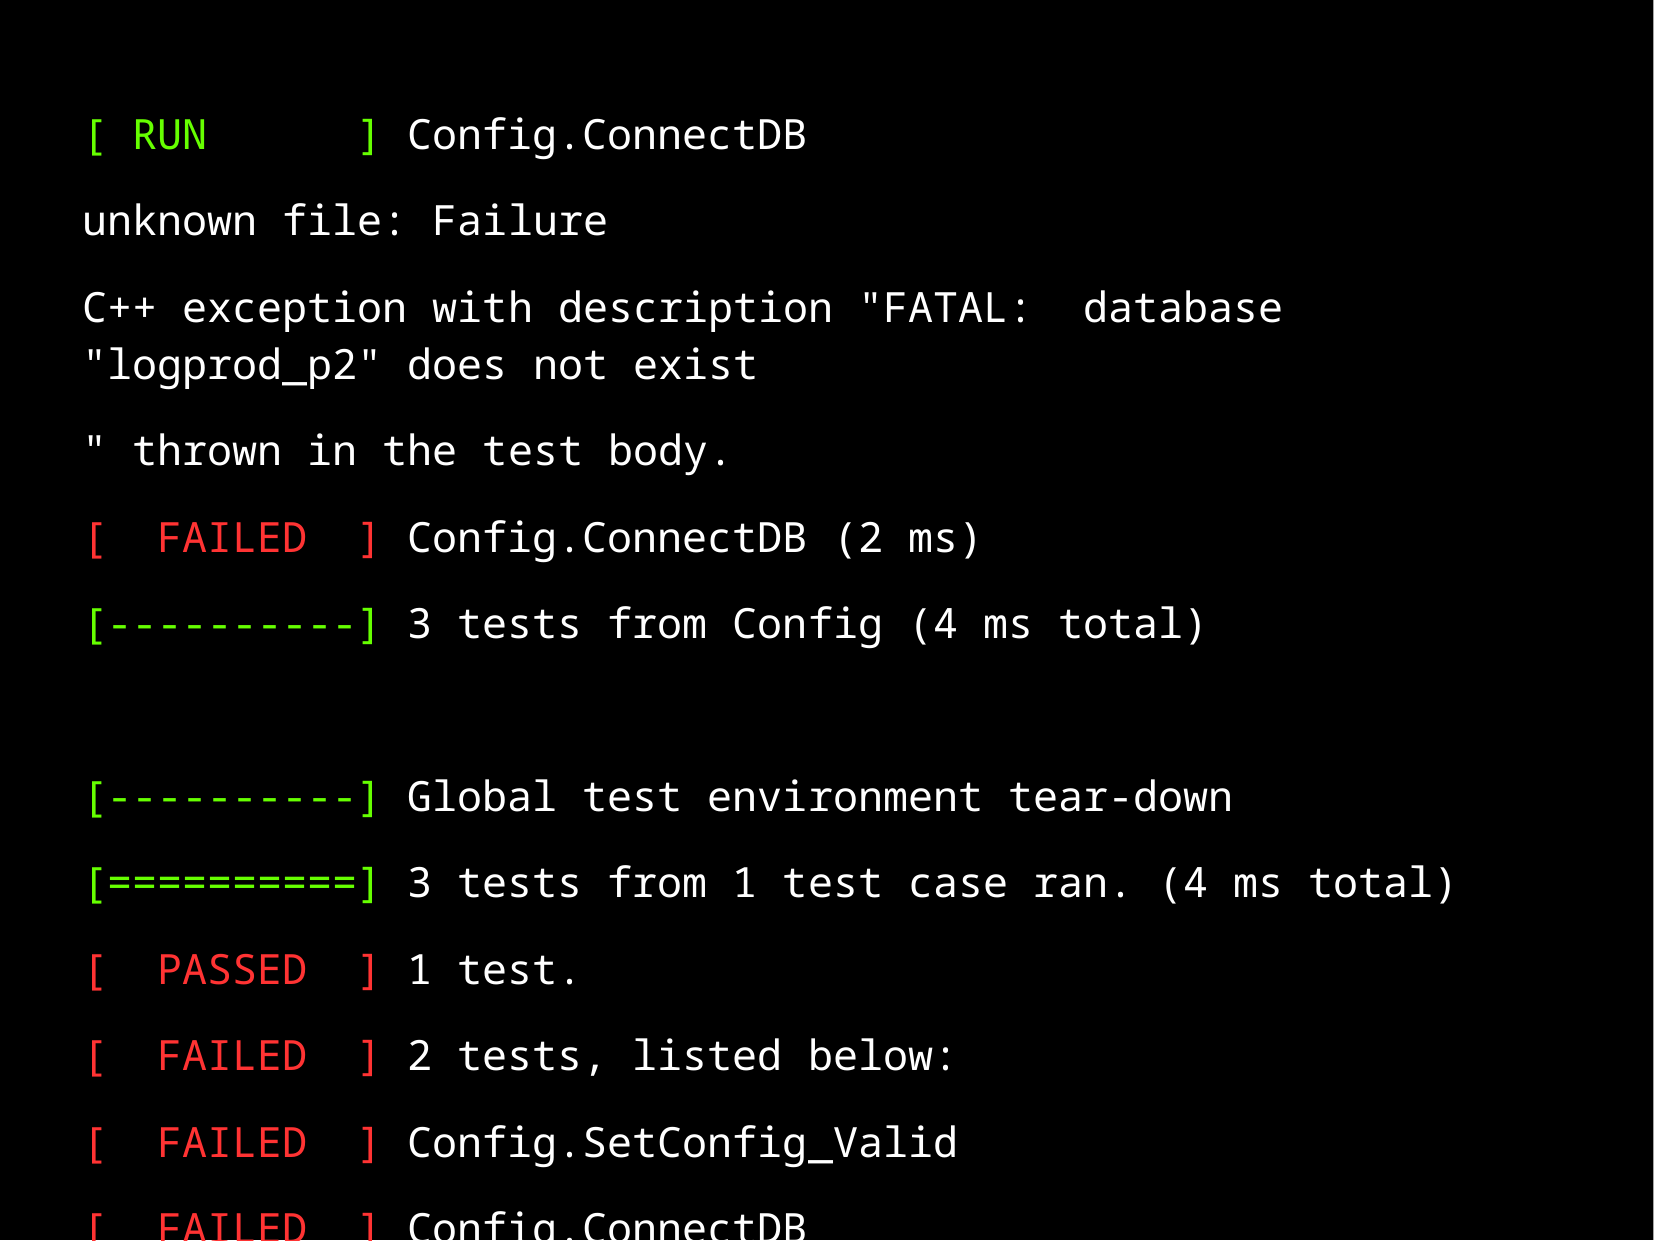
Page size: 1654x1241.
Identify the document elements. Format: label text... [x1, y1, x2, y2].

list [ RUN ] Config.ConnectDB unknown file: Failure C++ exception with description "FATAL: database "logprod_p2" does not exist " thrown in the test body. [ FAILED ] Config.ConnectDB (2 ms) [----------] 3 tests from Config (4 ms total) [----------] Global test environment tear-down [==========] 3 tests from 1 test case ran. (4 ms total) [ PASSED ] 1 test. [ FAILED ] 2 tests, listed below: [ FAILED ] Config.SetConfig_Valid [ FAILED ] Config.ConnectDB 2 FAILED TESTS [82, 18, 1571, 1183]
